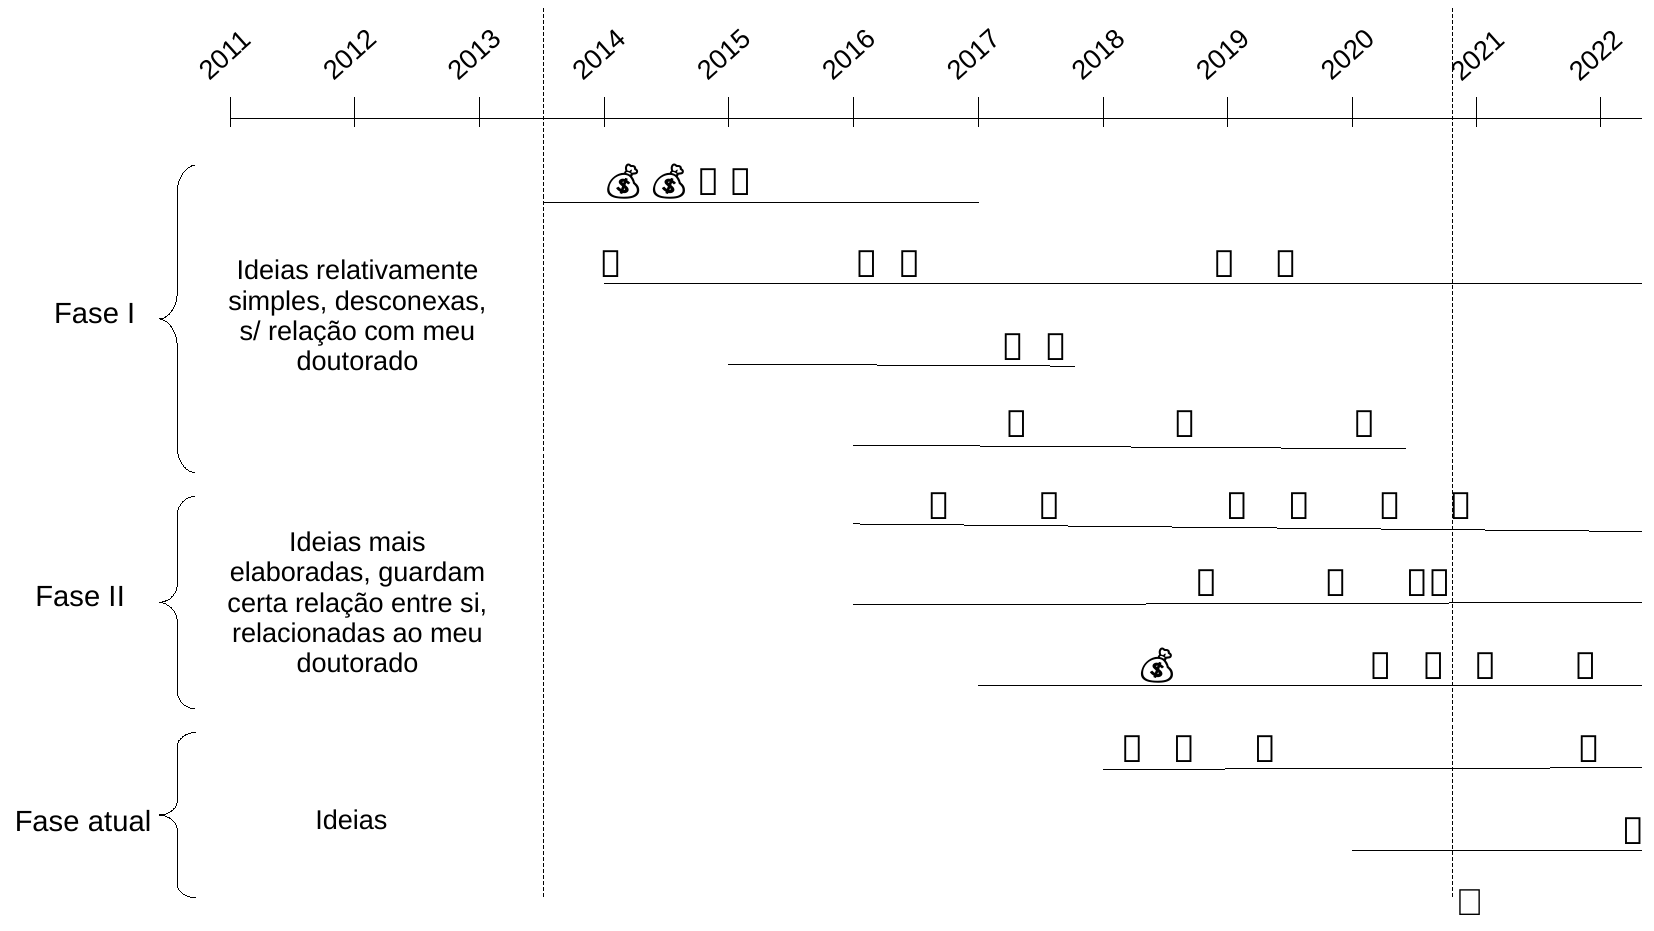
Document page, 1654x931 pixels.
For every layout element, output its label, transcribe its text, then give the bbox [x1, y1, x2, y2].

text_box 2013 [425, 8, 523, 102]
text_box Ideias [277, 797, 426, 857]
text_box Ideias relativamente simples, desconexas, s/ relação com meu doutorado [200, 248, 514, 390]
text_box 🤓 📃 🤓 🍻 📃 🤓 [844, 472, 1654, 583]
text_box 2014 [550, 8, 648, 102]
text_box 🍻 🤓 📃🤓 [838, 549, 1654, 612]
text_box 2017 [924, 8, 1022, 102]
text_box 2019 [1174, 8, 1272, 102]
text_box 2021 [1429, 8, 1526, 102]
text_box Fase atual [0, 797, 213, 897]
text_box 🤓 [1334, 825, 1654, 908]
text_box 2012 [301, 8, 398, 102]
text_box 2011 [177, 8, 273, 101]
text_box Fase I [39, 289, 151, 337]
text_box 2020 [1299, 8, 1397, 102]
text_box 🤓 📃 [714, 341, 1146, 423]
text_box 2015 [675, 8, 773, 102]
text_box 💰 💰 🤓 📃 [590, 147, 886, 211]
text_box 🍻 🤓 📃 📃 📃 [584, 230, 1412, 341]
text_box 🤓 [1440, 874, 1505, 931]
text_box 💰 🤓 📃 🤓 🤓 [968, 632, 1654, 695]
text_box Fase II [20, 572, 192, 672]
text_box 🍻 💰 🤓 🤓 [1086, 714, 1654, 825]
text_box 2018 [1049, 8, 1147, 102]
text_box 🤓 🤓 📃 [844, 389, 1430, 472]
text_box 2022 [1547, 8, 1645, 102]
text_box 2016 [800, 8, 897, 102]
text_box Ideias mais elaboradas, guardam certa relação entre si, relacionadas ao meu doutorado [200, 519, 514, 686]
